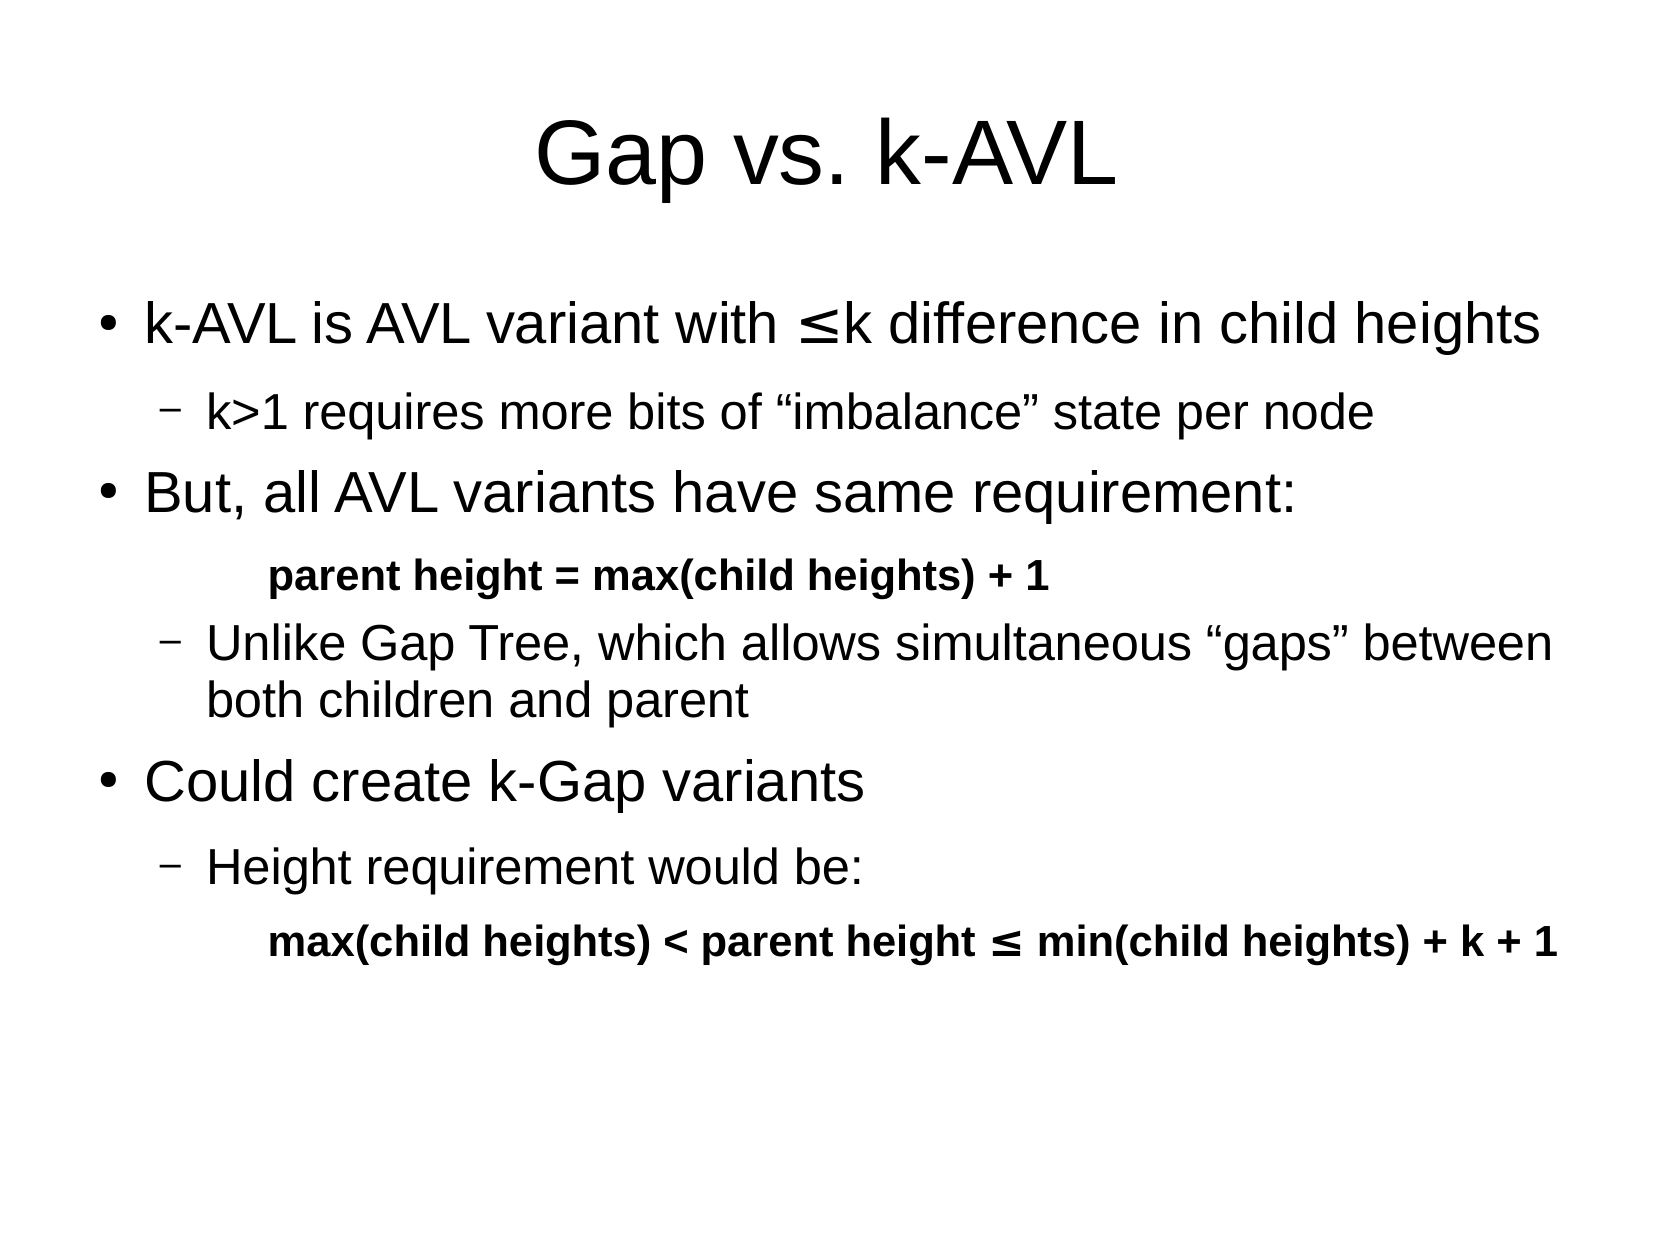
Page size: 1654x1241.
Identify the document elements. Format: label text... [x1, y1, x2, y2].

title Gap vs. k-AVL [82, 49, 1571, 257]
list k-AVL is AVL variant with ≤k difference in child heights k>1 requires more bits of “imbalance” state per node But, all AVL variants have same requirement: parent height = max(child heights) + 1 Unlike Gap Tree, which allows simultaneous “gaps” between both children and parent Could create k-Gap variants Height requirement would be: max(child heights) < parent height ≤ min(child heights) + k + 1 [82, 290, 1571, 1010]
